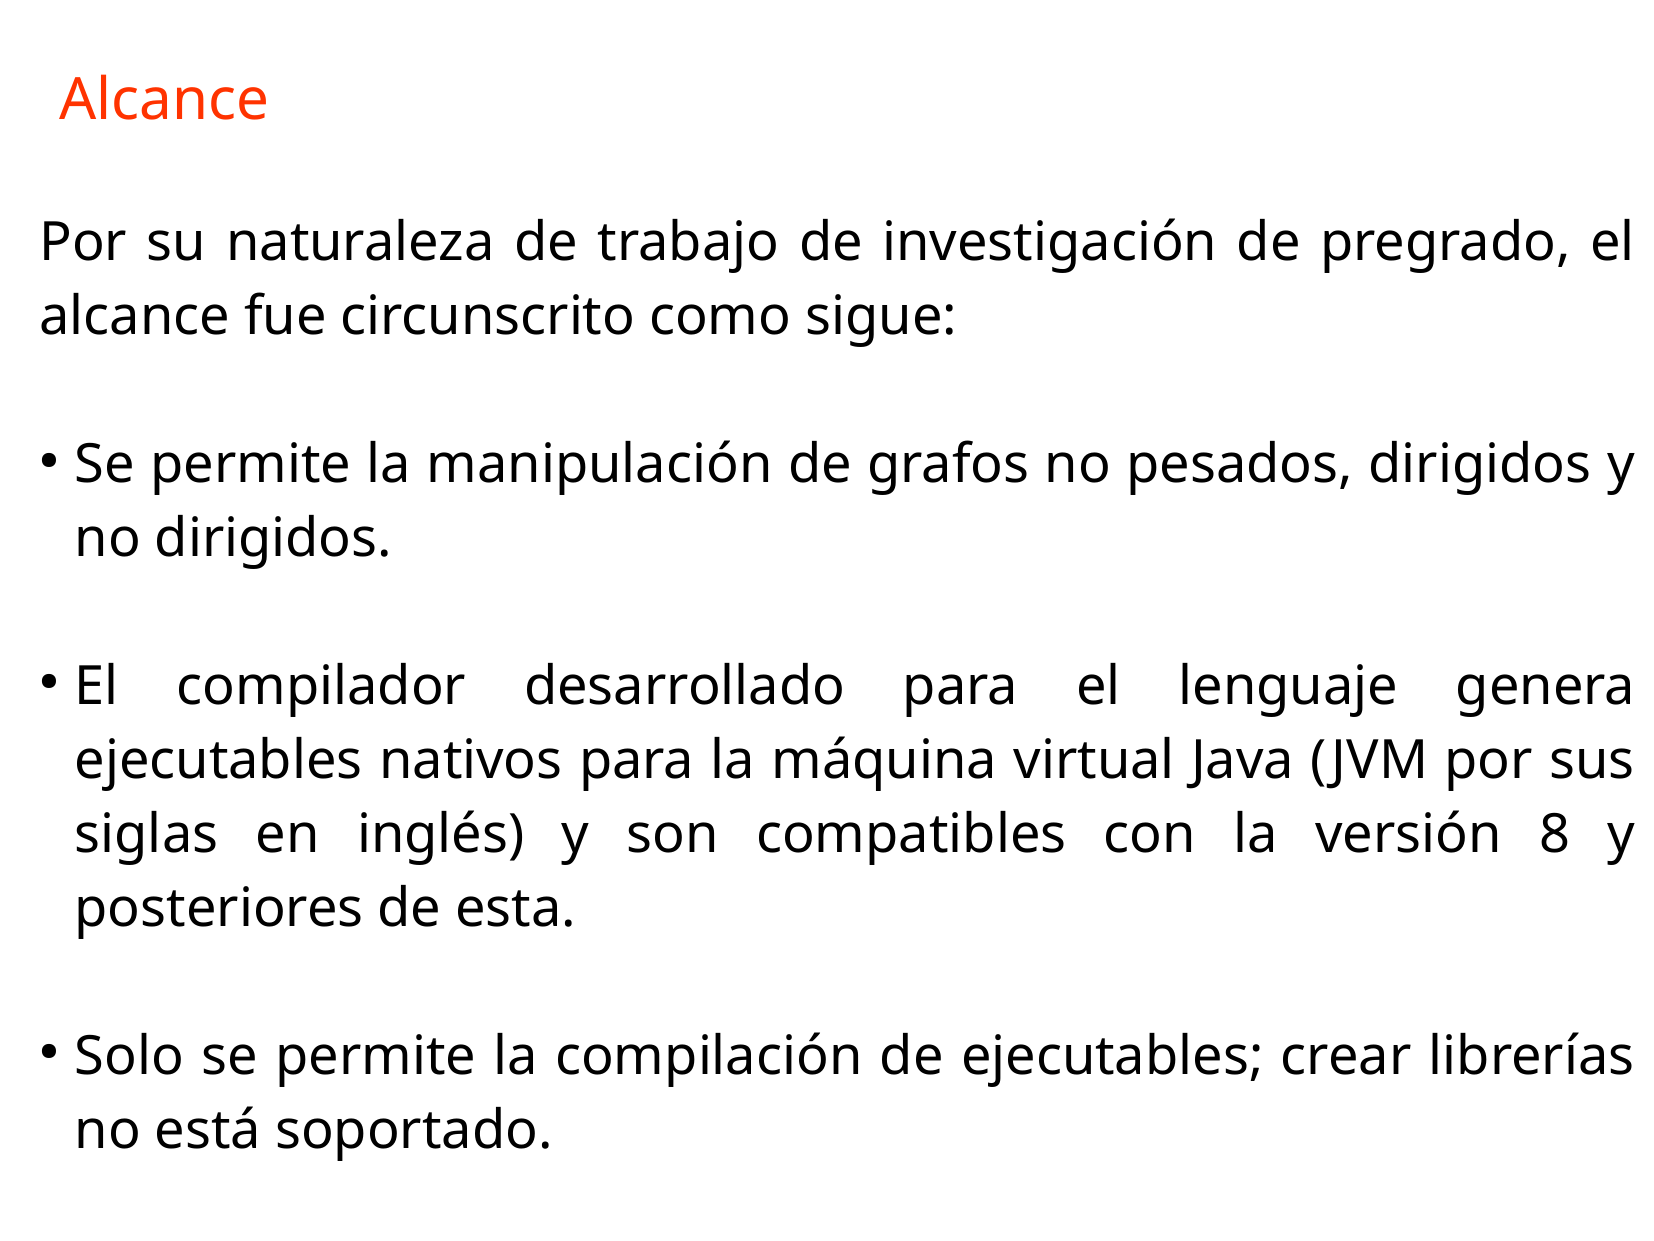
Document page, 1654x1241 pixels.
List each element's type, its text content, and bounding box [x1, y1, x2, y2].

text_box Por su naturaleza de trabajo de investigación de pregrado, el alcance fue circunscrito como sigue: Se permite la manipulación de grafos no pesados, dirigidos y no dirigidos. El compilador desarrollado para el lenguaje genera ejecutables nativos para la máquina virtual Java (JVM por sus siglas en inglés) y son compatibles con la versión 8 y posteriores de esta. Solo se permite la compilación de ejecutables; crear librerías no está soportado. [24, 195, 1653, 1059]
text_box Alcance [45, 50, 1231, 136]
